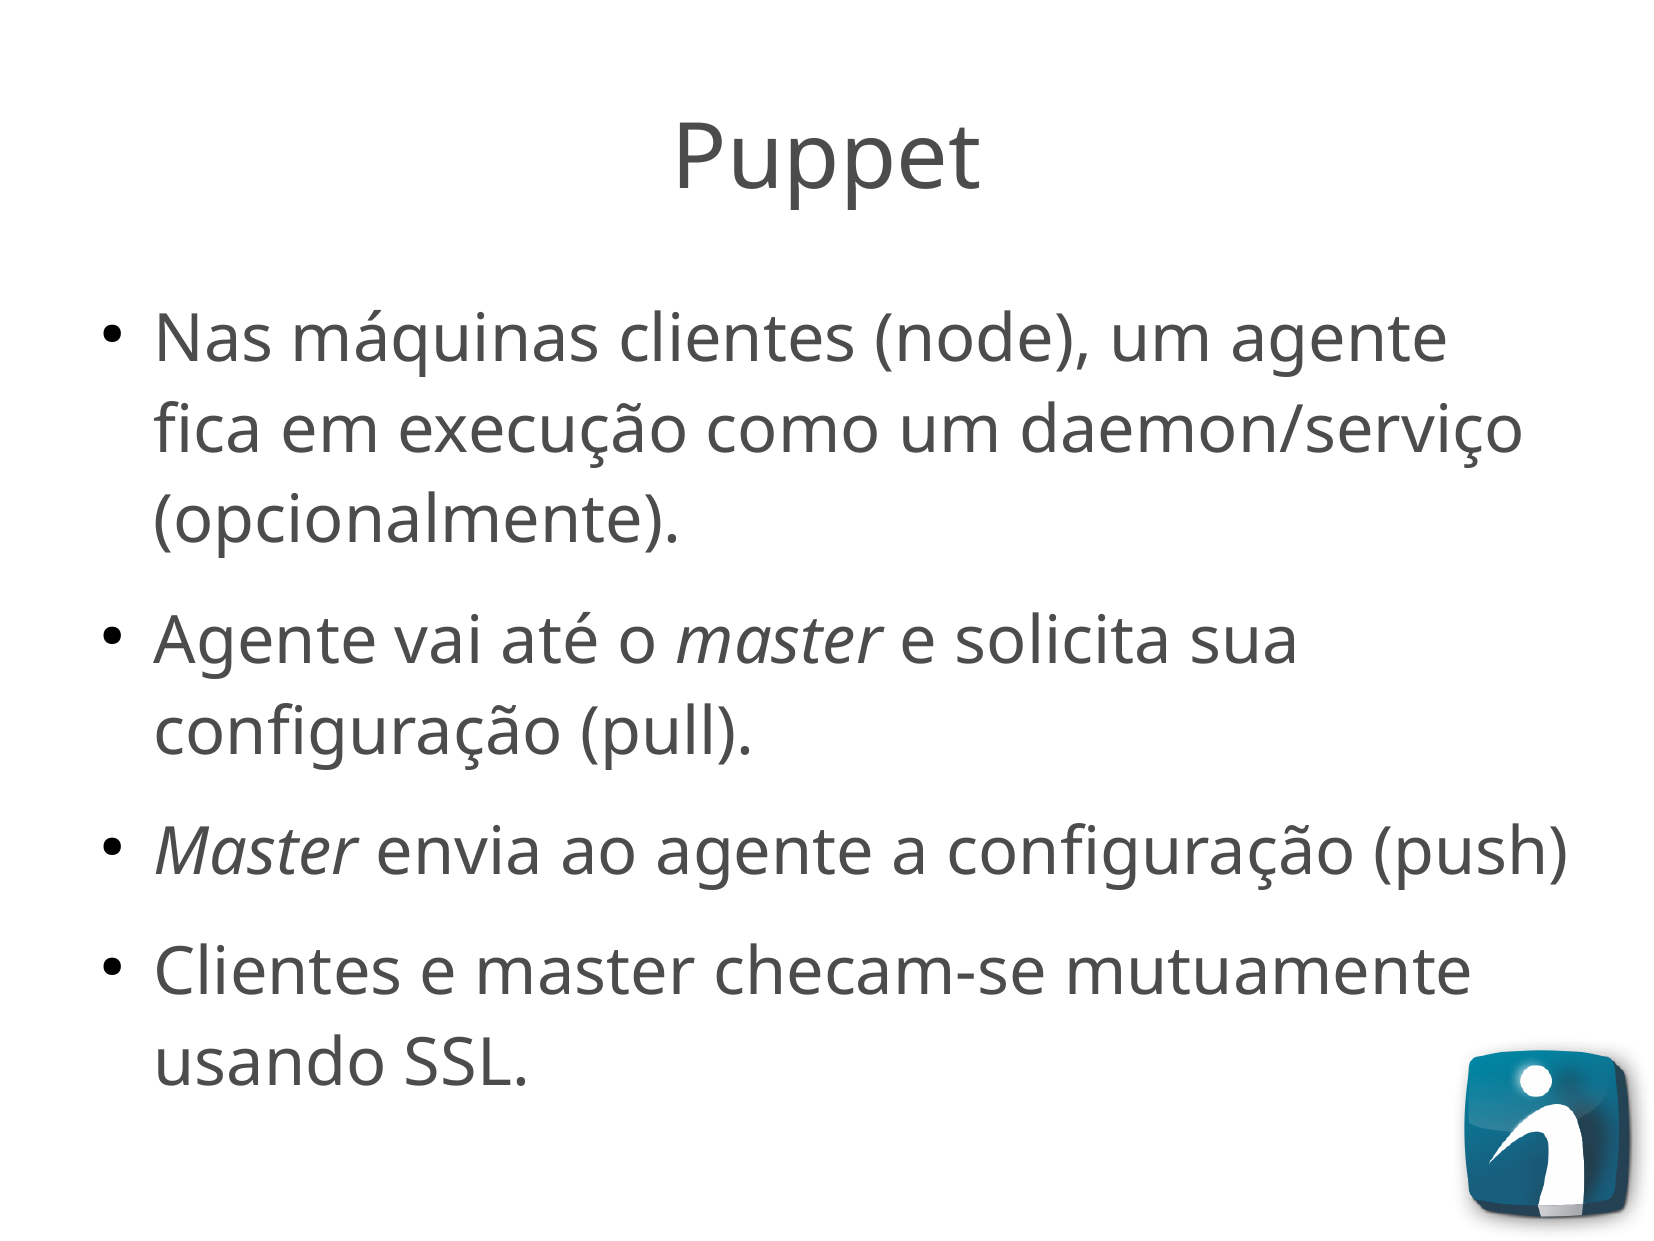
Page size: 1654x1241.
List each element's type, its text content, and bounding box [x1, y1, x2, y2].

list Nas máquinas clientes (node), um agente fica em execução como um daemon/serviço (opcionalmente). Agente vai até o master e solicita sua configuração (pull). Master envia ao agente a configuração (push) Clientes e master checam-se mutuamente usando SSL. [82, 290, 1571, 1109]
picture [1447, 1035, 1654, 1241]
title Puppet [82, 49, 1571, 257]
